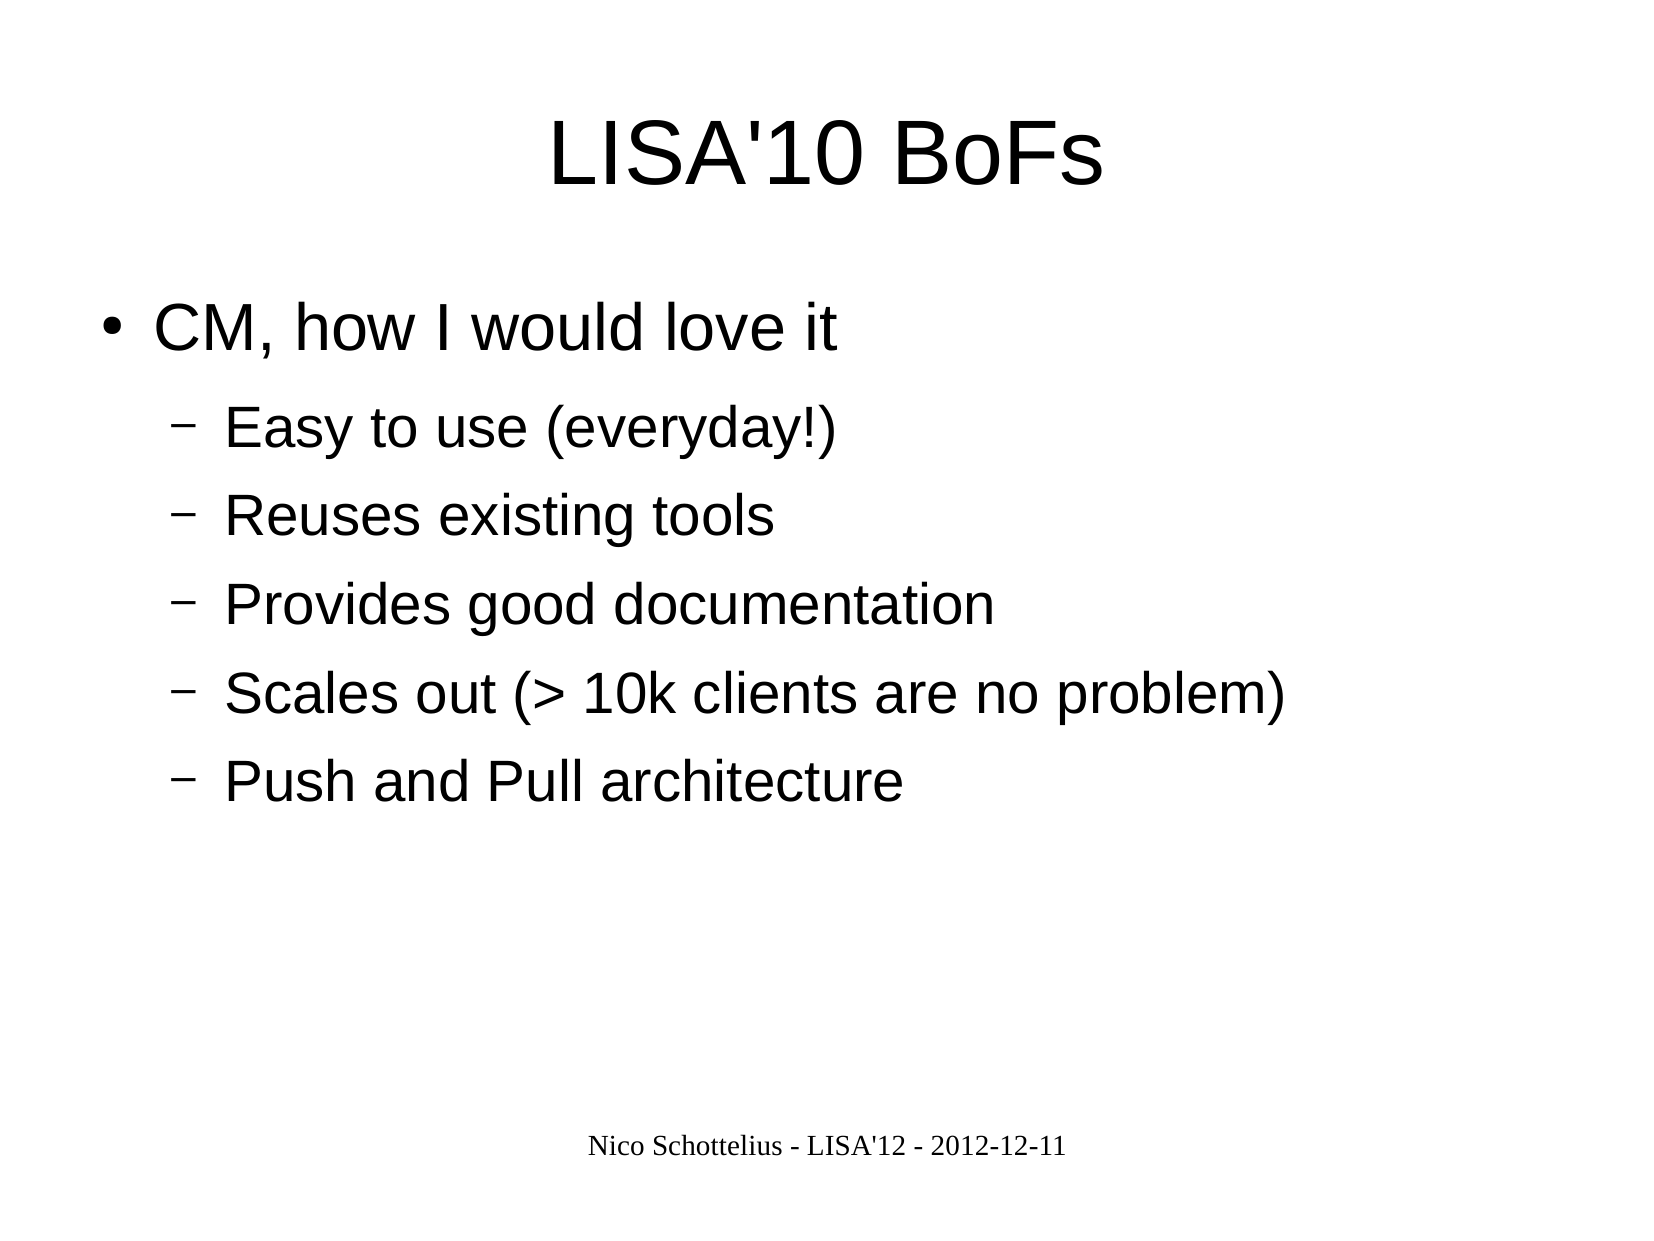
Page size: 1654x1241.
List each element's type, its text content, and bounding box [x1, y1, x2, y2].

title LISA'10 BoFs [82, 49, 1571, 257]
list CM, how I would love it Easy to use (everyday!) Reuses existing tools Provides good documentation Scales out (> 10k clients are no problem) Push and Pull architecture [82, 290, 1538, 1010]
